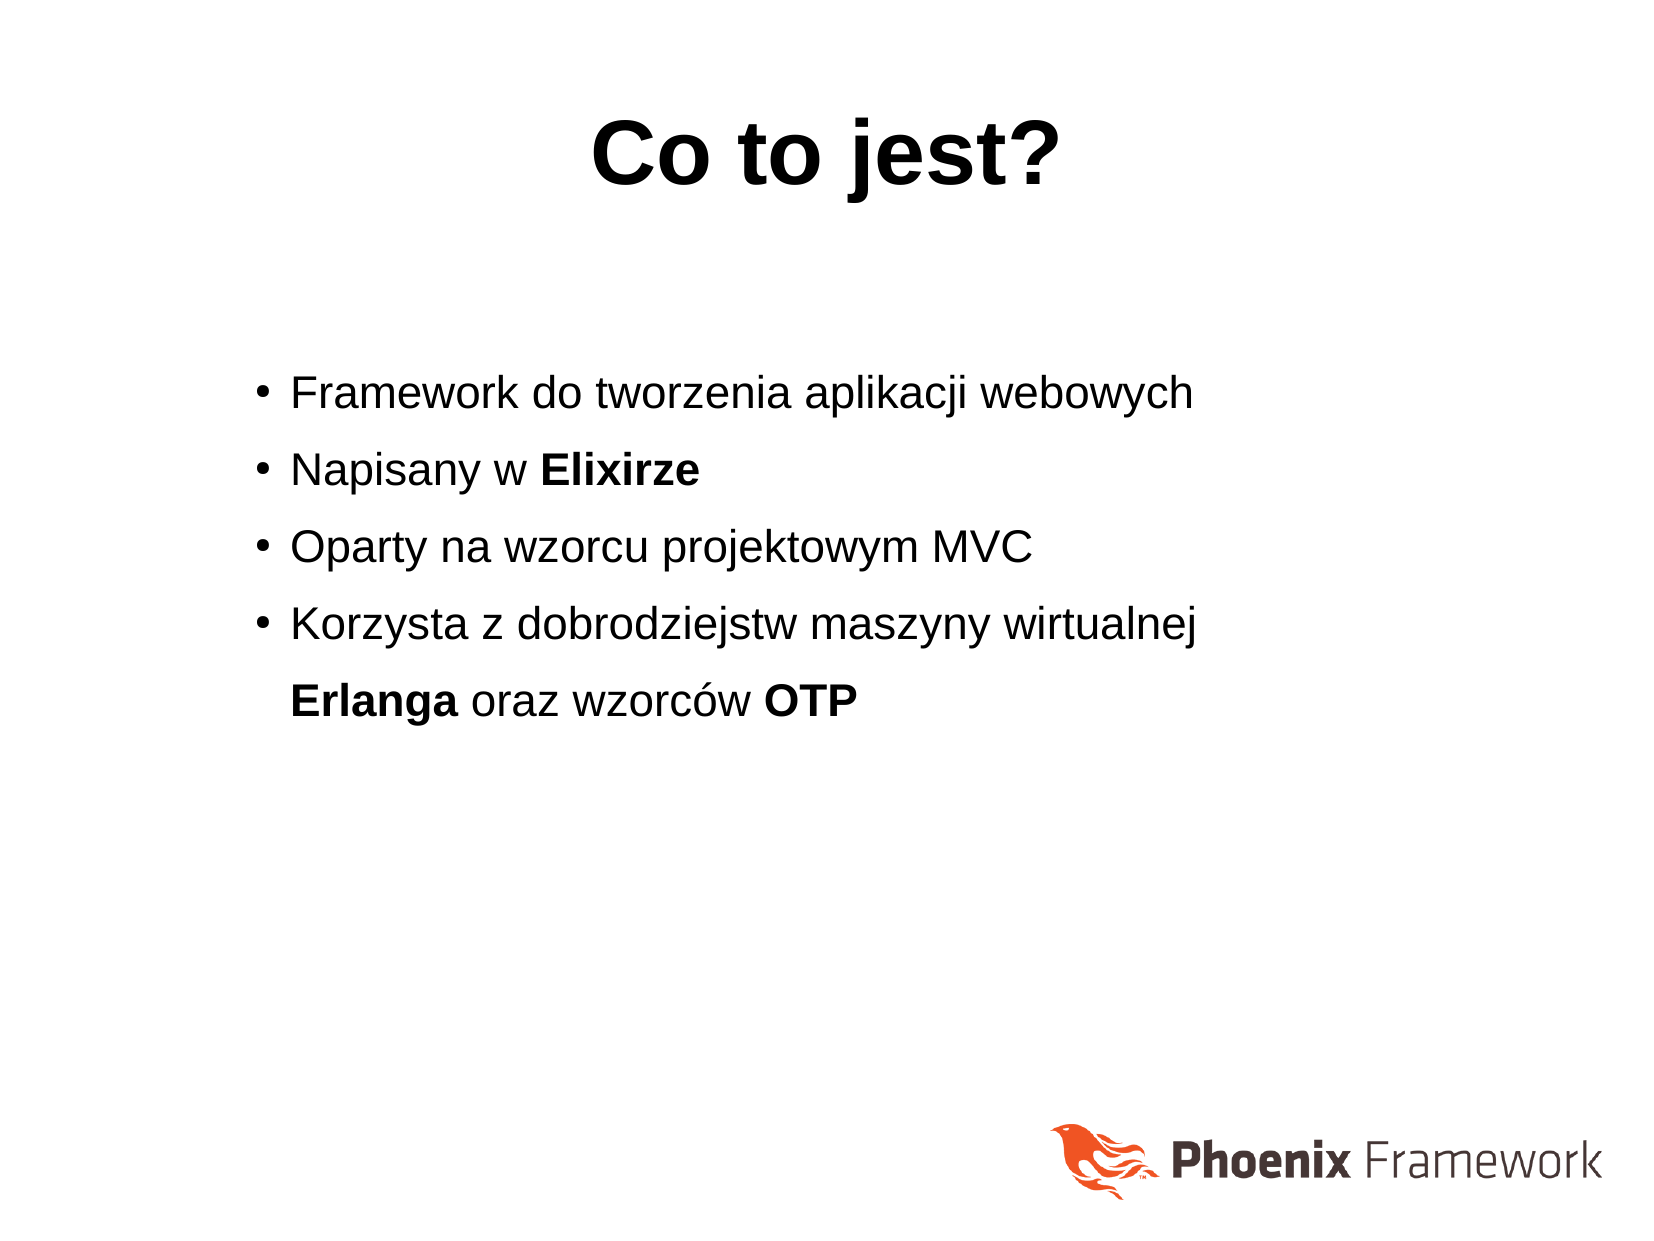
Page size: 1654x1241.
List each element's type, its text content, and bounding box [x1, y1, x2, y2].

text_box Framework do tworzenia aplikacji webowych Napisany w Elixirze Oparty na wzorcu projektowym MVC Korzysta z dobrodziejstw maszyny wirtualnej Erlanga oraz wzorców OTP [240, 360, 1381, 734]
picture [1050, 1124, 1602, 1201]
title Co to jest? [82, 49, 1571, 257]
